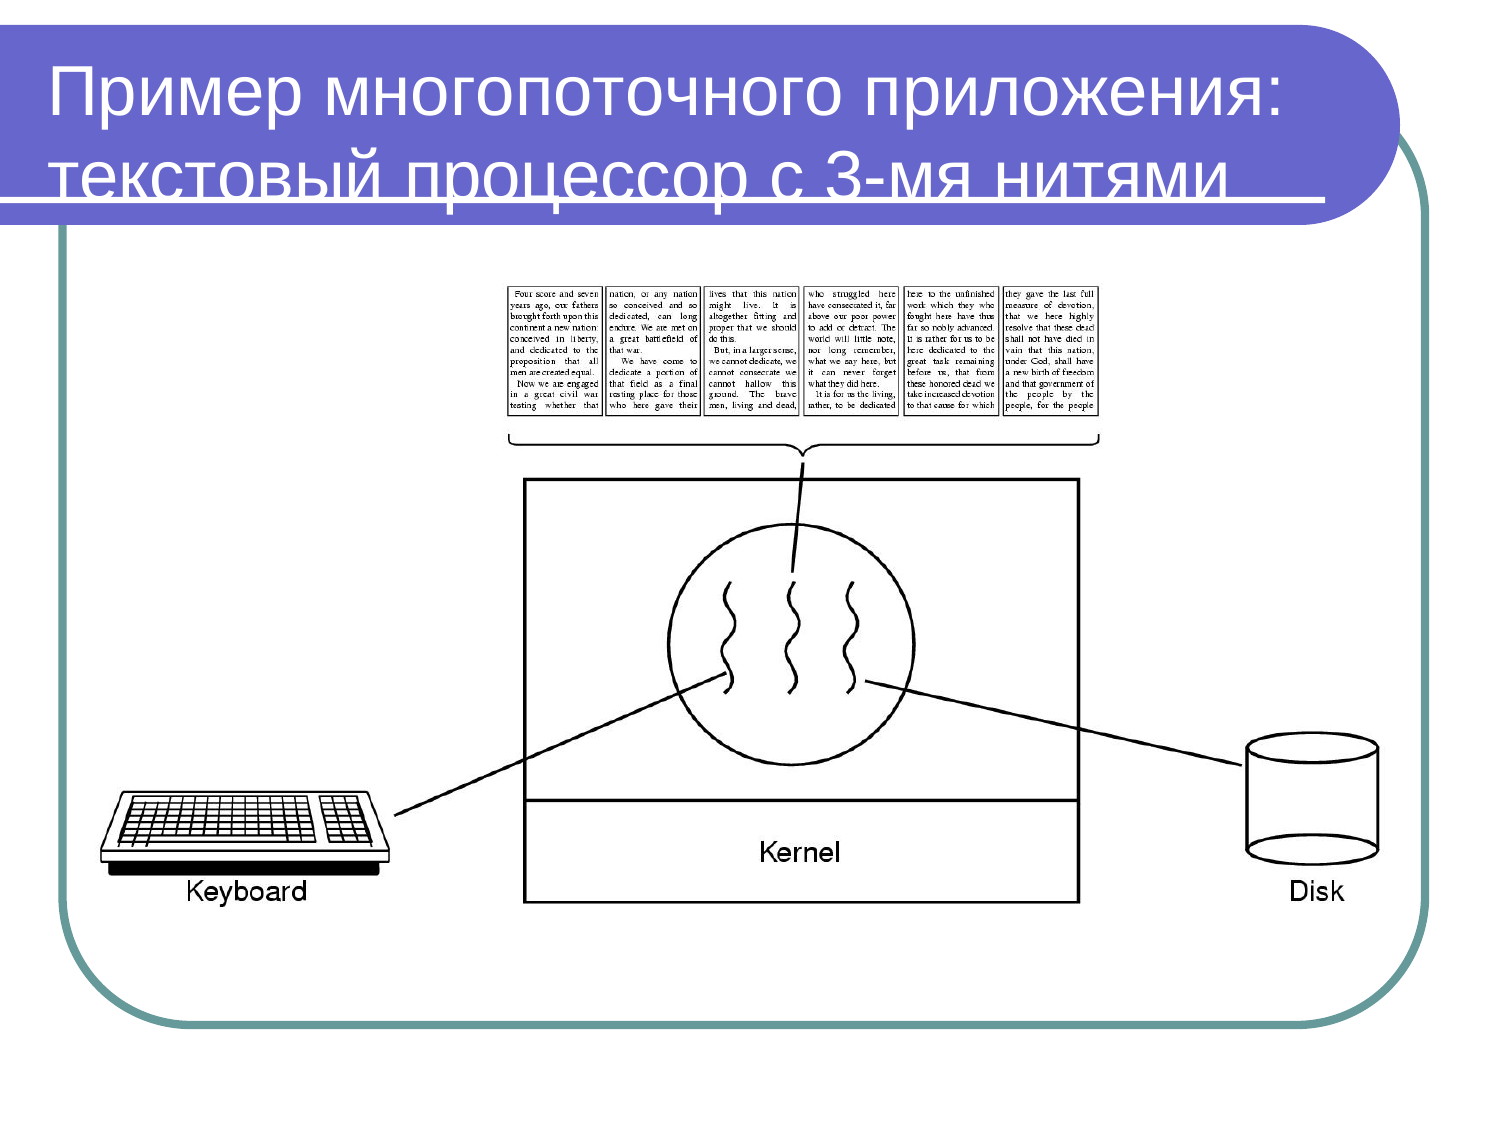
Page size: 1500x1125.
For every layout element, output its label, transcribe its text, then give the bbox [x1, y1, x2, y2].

title Пример многопоточного приложения: текстовый процессор с 3-мя нитями [32, 37, 1347, 188]
picture [88, 255, 1389, 909]
